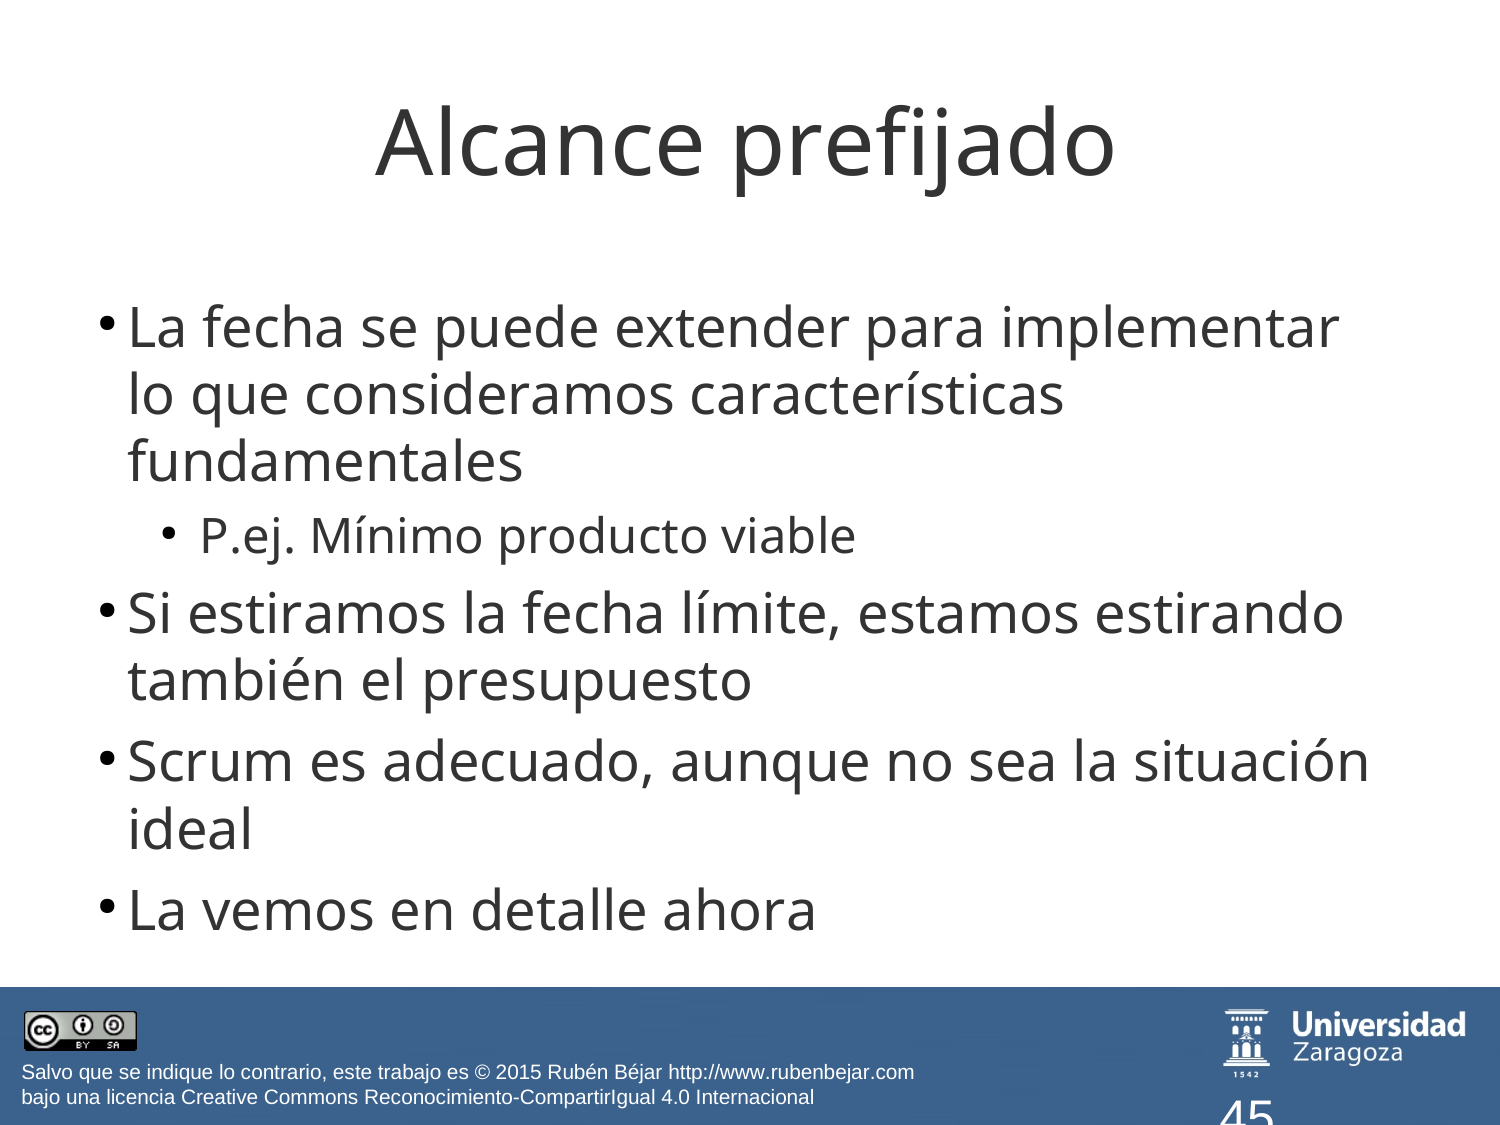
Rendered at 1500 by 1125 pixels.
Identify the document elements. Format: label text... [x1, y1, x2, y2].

title Alcance prefijado [74, 21, 1420, 257]
list La fecha se puede extender para implementar lo que consideramos características fundamentales P.ej. Mínimo producto viable Si estiramos la fecha límite, estamos estirando también el presupuesto Scrum es adecuado, aunque no sea la situación ideal La vemos en detalle ahora [82, 283, 1418, 957]
picture [0, 987, 1500, 1125]
picture [1224, 1107, 1236, 1124]
